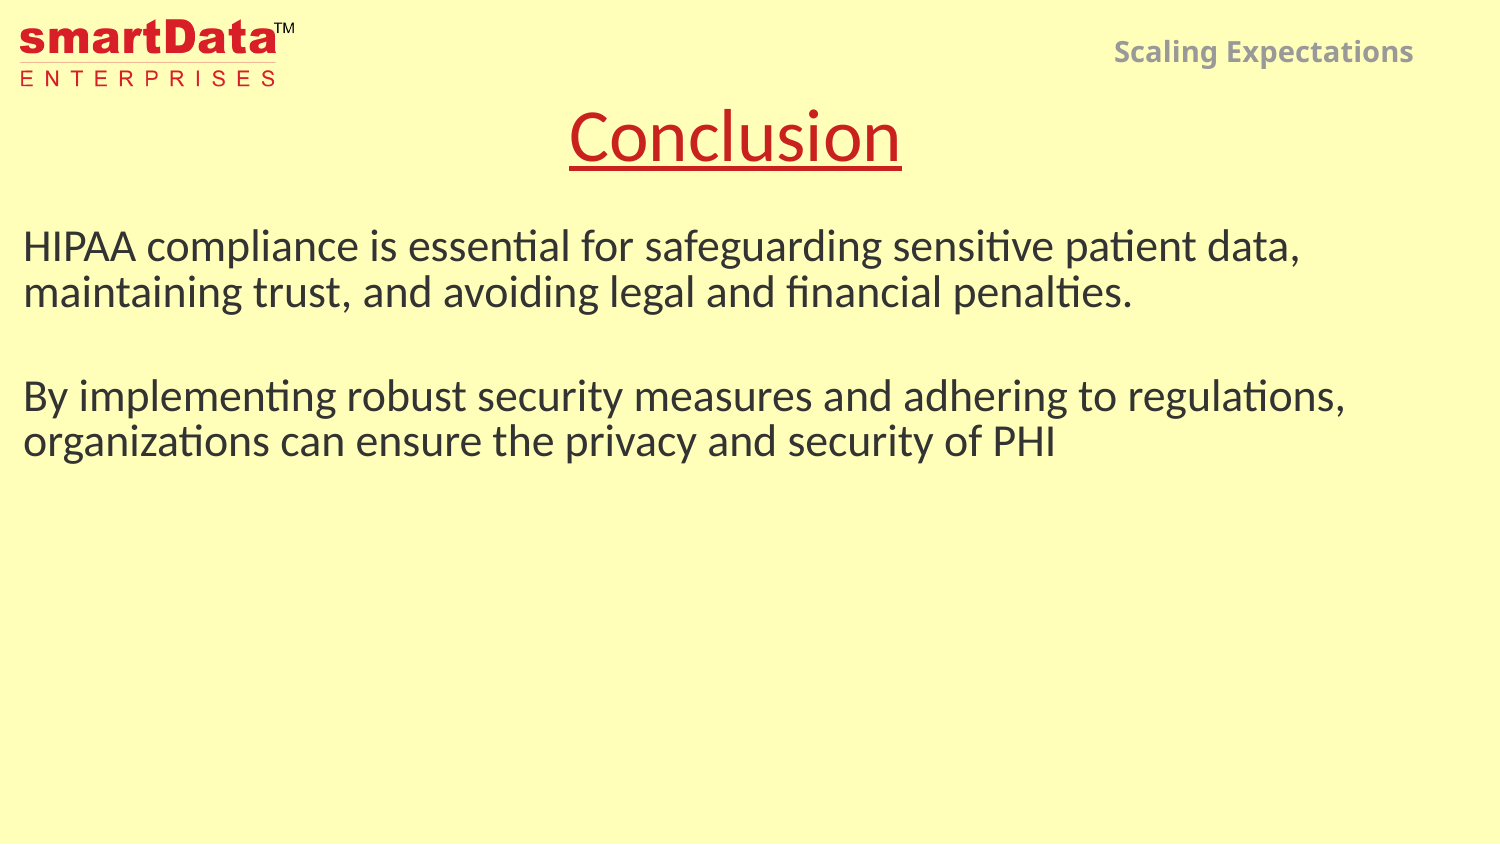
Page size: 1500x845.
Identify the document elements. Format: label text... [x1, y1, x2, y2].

text_box Conclusion [0, 71, 1431, 739]
text_box Scaling Expectations [1039, 18, 1490, 94]
picture [0, 18, 295, 71]
text_box HIPAA compliance is essential for safeguarding sensitive patient data, maintaining trust, and avoiding legal and financial penalties. By implementing robust security measures and adhering to regulations, organizations can ensure the privacy and security of PHI [8, 219, 1490, 709]
